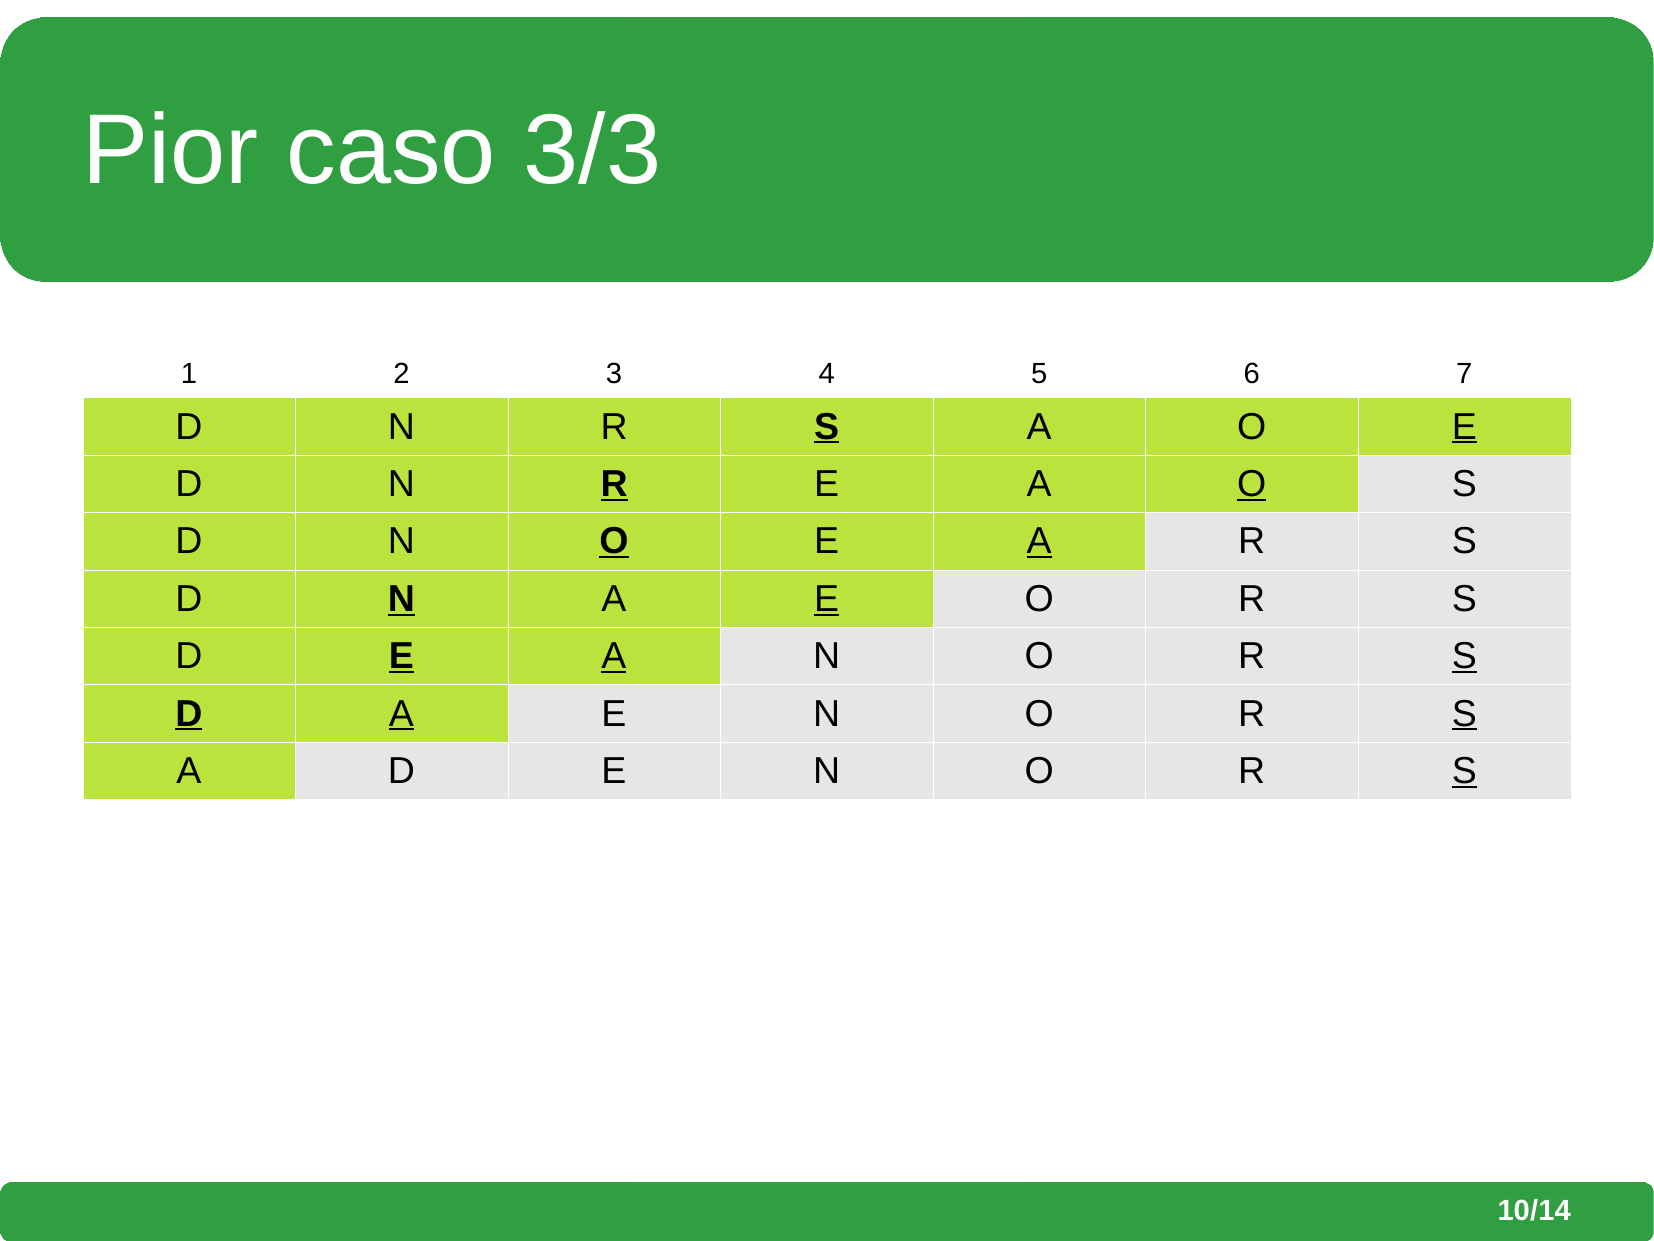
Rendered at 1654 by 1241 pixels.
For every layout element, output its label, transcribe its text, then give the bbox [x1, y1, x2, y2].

table_cell O [934, 685, 1145, 742]
table_cell O [1146, 456, 1358, 512]
table_cell S [1359, 456, 1571, 512]
table_header 1 [84, 350, 295, 397]
table_cell D [84, 685, 295, 742]
table_cell A [934, 513, 1145, 570]
table_cell S [1359, 685, 1571, 742]
table_cell O [934, 743, 1145, 799]
table_cell R [509, 456, 720, 512]
table_cell E [721, 571, 933, 627]
table_cell O [934, 628, 1145, 684]
table_cell A [509, 571, 720, 627]
table_header 5 [934, 350, 1145, 397]
table_cell N [721, 628, 933, 684]
table_header 6 [1146, 350, 1358, 397]
table_cell D [84, 628, 295, 684]
table_cell N [296, 398, 508, 455]
title Pior caso 3/3 [82, 47, 1571, 252]
table_cell S [721, 398, 933, 455]
table_cell N [721, 685, 933, 742]
table_cell R [1146, 628, 1358, 684]
table_cell R [509, 398, 720, 455]
table_cell O [1146, 398, 1358, 455]
table_cell S [1359, 571, 1571, 627]
table_cell S [1359, 513, 1571, 570]
table_cell N [296, 456, 508, 512]
table_cell N [296, 513, 508, 570]
table_header 3 [509, 350, 720, 397]
table_cell D [84, 513, 295, 570]
table_cell A [934, 398, 1145, 455]
table_cell N [296, 571, 508, 627]
table_cell E [509, 743, 720, 799]
table_cell S [1359, 628, 1571, 684]
table_cell D [84, 398, 295, 455]
table_cell N [721, 743, 933, 799]
table_cell E [721, 456, 933, 512]
table_cell R [1146, 743, 1358, 799]
table_cell S [1359, 743, 1571, 799]
table_cell A [509, 628, 720, 684]
table_cell E [1359, 398, 1571, 455]
table_cell D [296, 743, 508, 799]
table_cell O [934, 571, 1145, 627]
table_cell D [84, 571, 295, 627]
table_cell E [509, 685, 720, 742]
table_cell D [84, 456, 295, 512]
table_cell R [1146, 571, 1358, 627]
table_cell R [1146, 513, 1358, 570]
table_header 2 [296, 350, 508, 397]
table_cell A [296, 685, 508, 742]
table_cell E [721, 513, 933, 570]
table_header 4 [721, 350, 933, 397]
table_cell R [1146, 685, 1358, 742]
table_cell A [84, 743, 295, 799]
table_header 7 [1359, 350, 1571, 397]
table_cell E [296, 628, 508, 684]
table_cell A [934, 456, 1145, 512]
table_cell O [509, 513, 720, 570]
